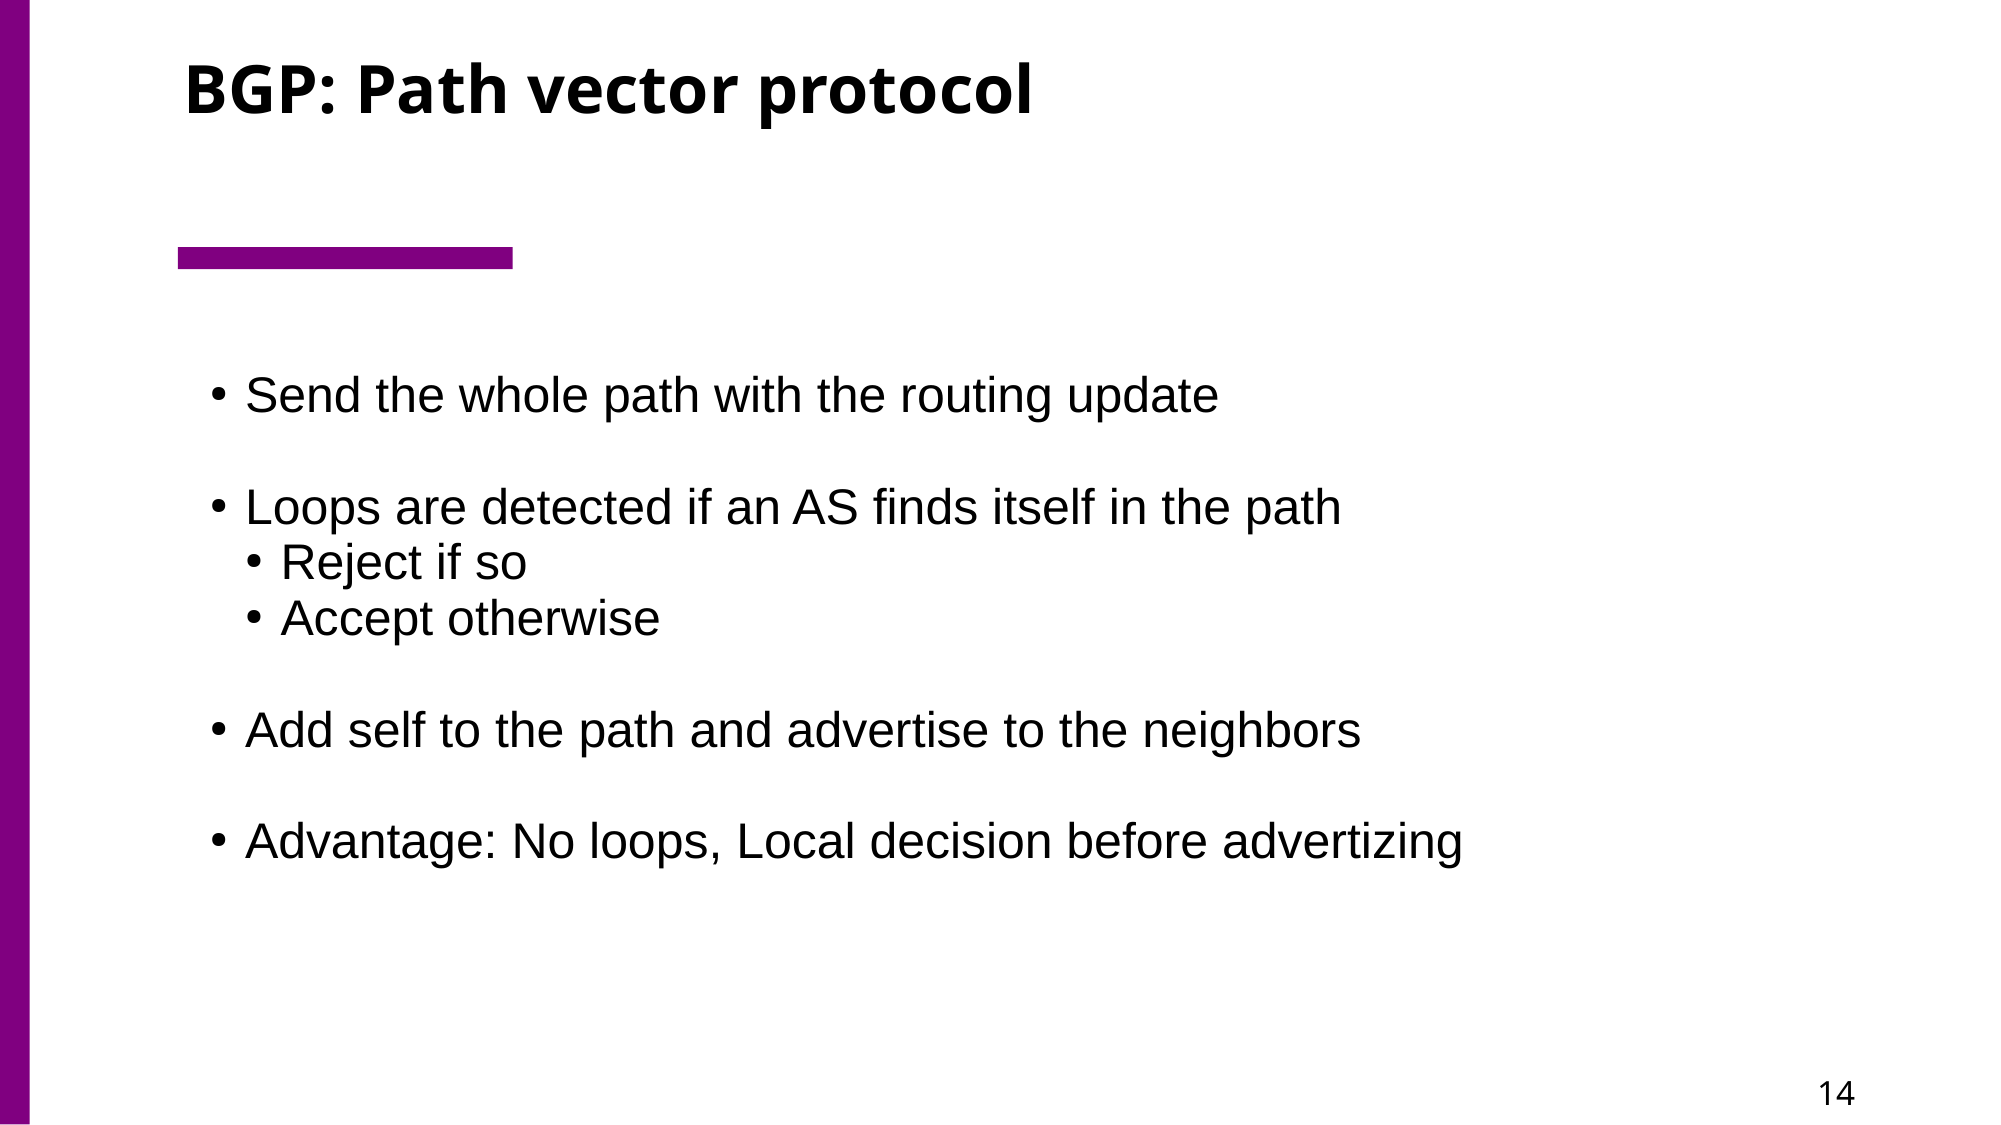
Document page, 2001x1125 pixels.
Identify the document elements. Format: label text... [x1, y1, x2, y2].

text_box Send the whole path with the routing update Loops are detected if an AS finds itself in the path Reject if so Accept otherwise Add self to the path and advertise to the neighbors Advantage: No loops, Local decision before advertizing [195, 360, 1711, 888]
title BGP: Path vector protocol [133, 0, 1946, 135]
